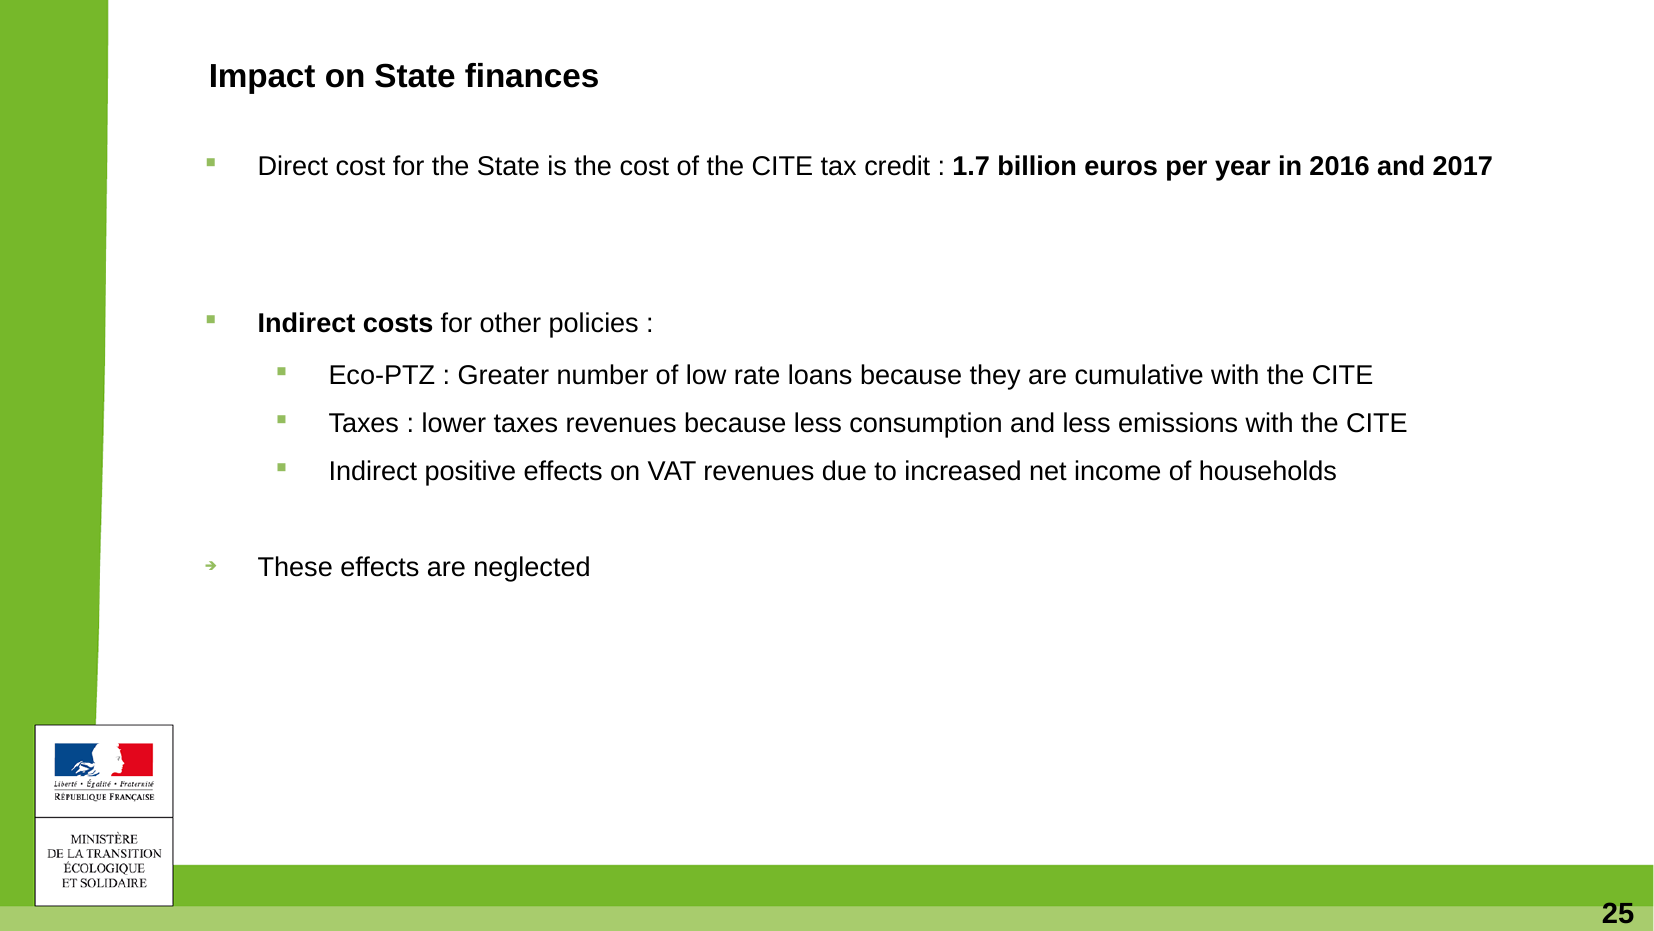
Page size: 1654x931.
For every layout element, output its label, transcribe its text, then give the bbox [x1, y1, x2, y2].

title Impact on State finances [134, 38, 1570, 115]
picture [0, 0, 1654, 931]
list Direct cost for the State is the cost of the CITE tax credit : 1.7 billion euros per year in 2016 and 2017 Indirect costs for other policies : Eco-PTZ : Greater number of low rate loans because they are cumulative with the CITE Taxes : lower taxes revenues because less consumption and less emissions with the CITE Indirect positive effects on VAT revenues due to increased net income of households These effects are neglected [186, 151, 1543, 931]
